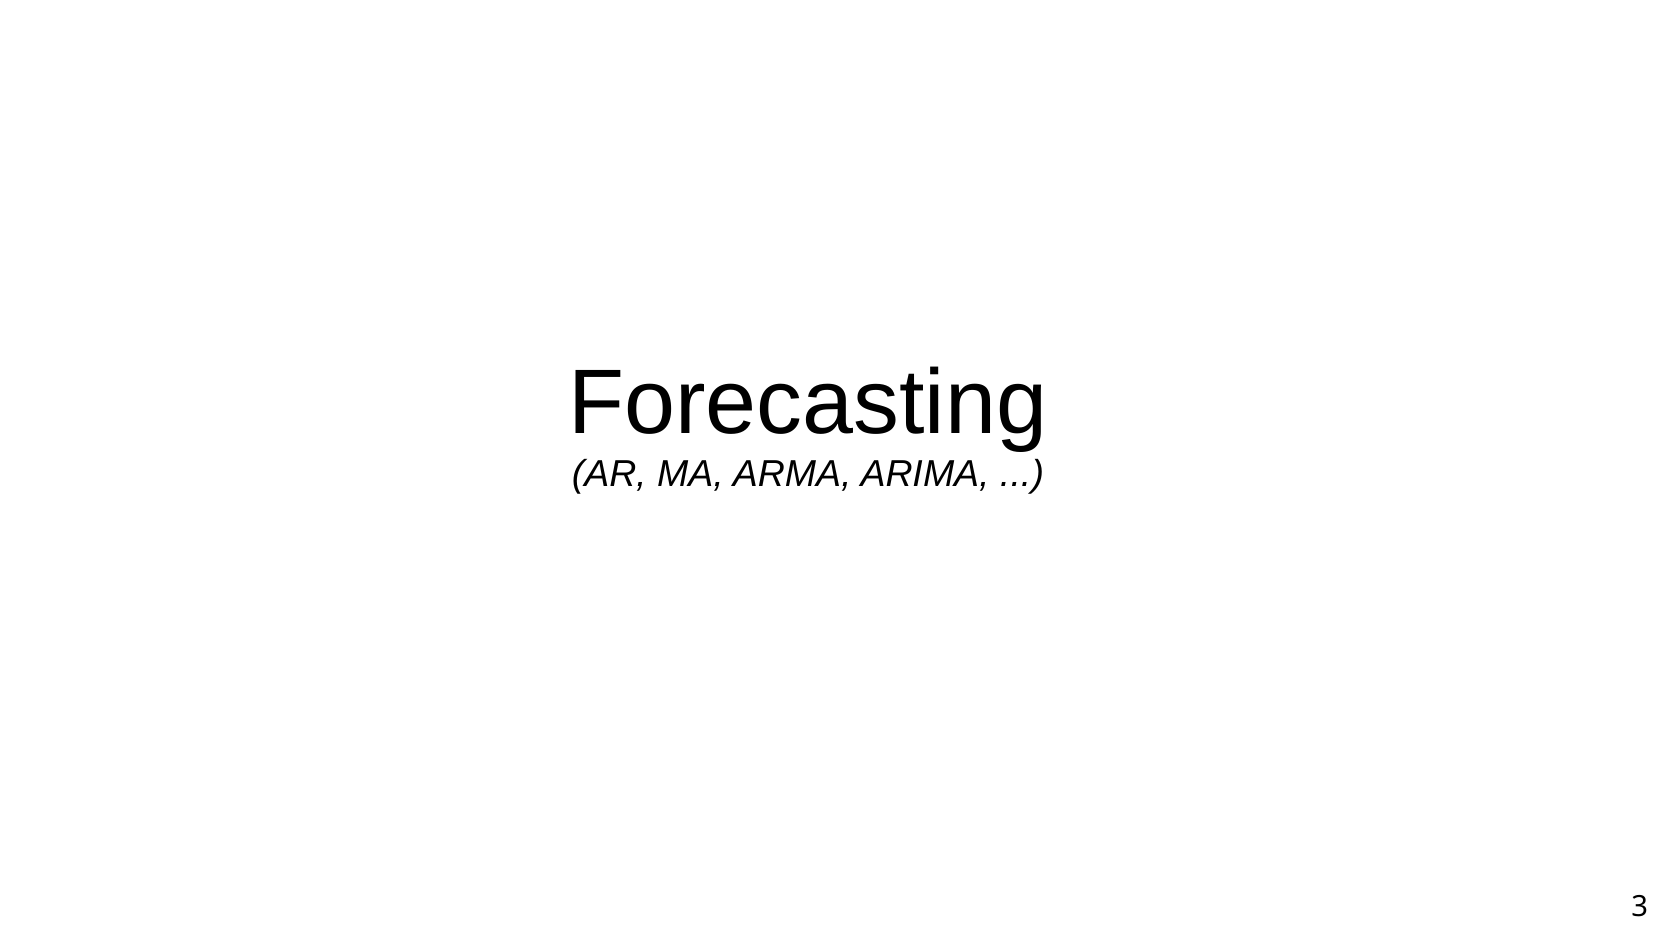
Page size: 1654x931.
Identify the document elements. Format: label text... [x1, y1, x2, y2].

title Forecasting (AR, MA, ARMA, ARIMA, ...) [64, 344, 1553, 501]
